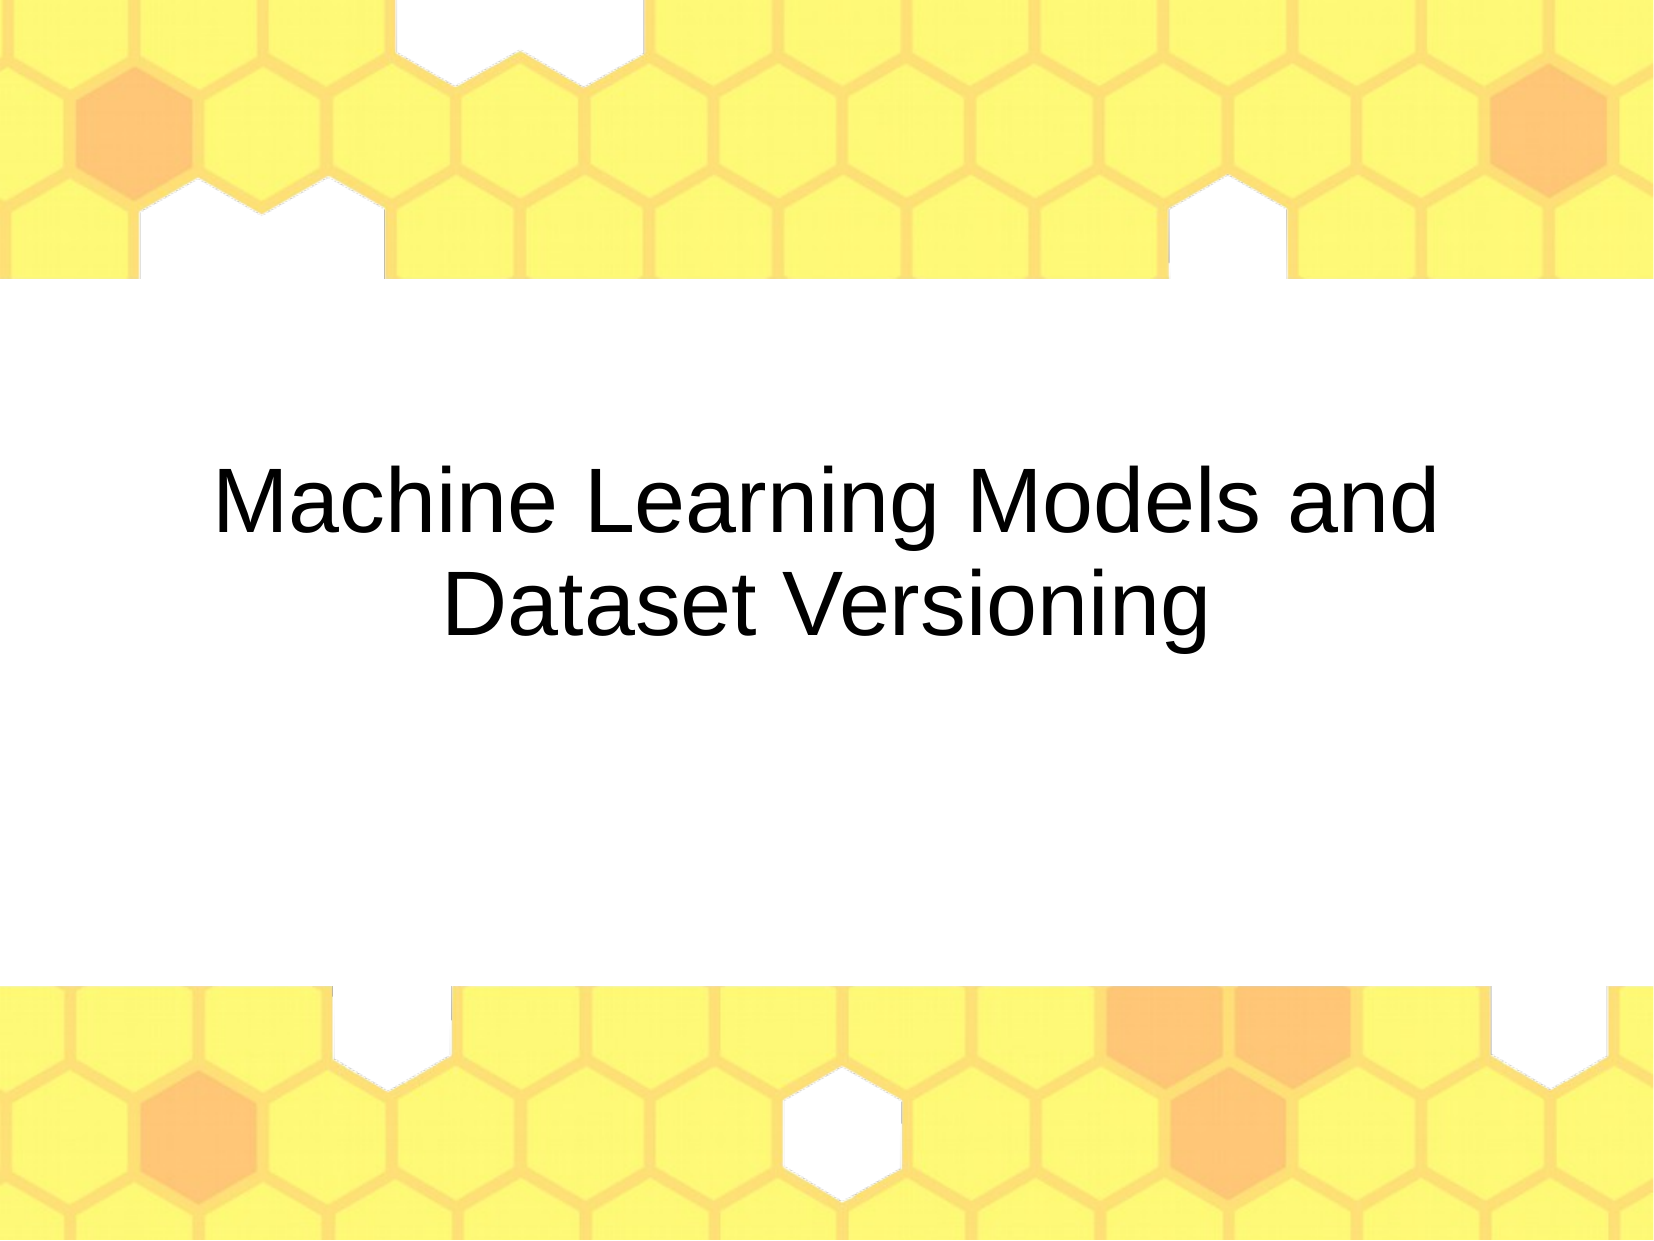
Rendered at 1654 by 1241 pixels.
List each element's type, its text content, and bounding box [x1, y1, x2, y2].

title Machine Learning Models and Dataset Versioning [82, 418, 1571, 686]
picture [0, 0, 1654, 279]
picture [0, 986, 1654, 1240]
